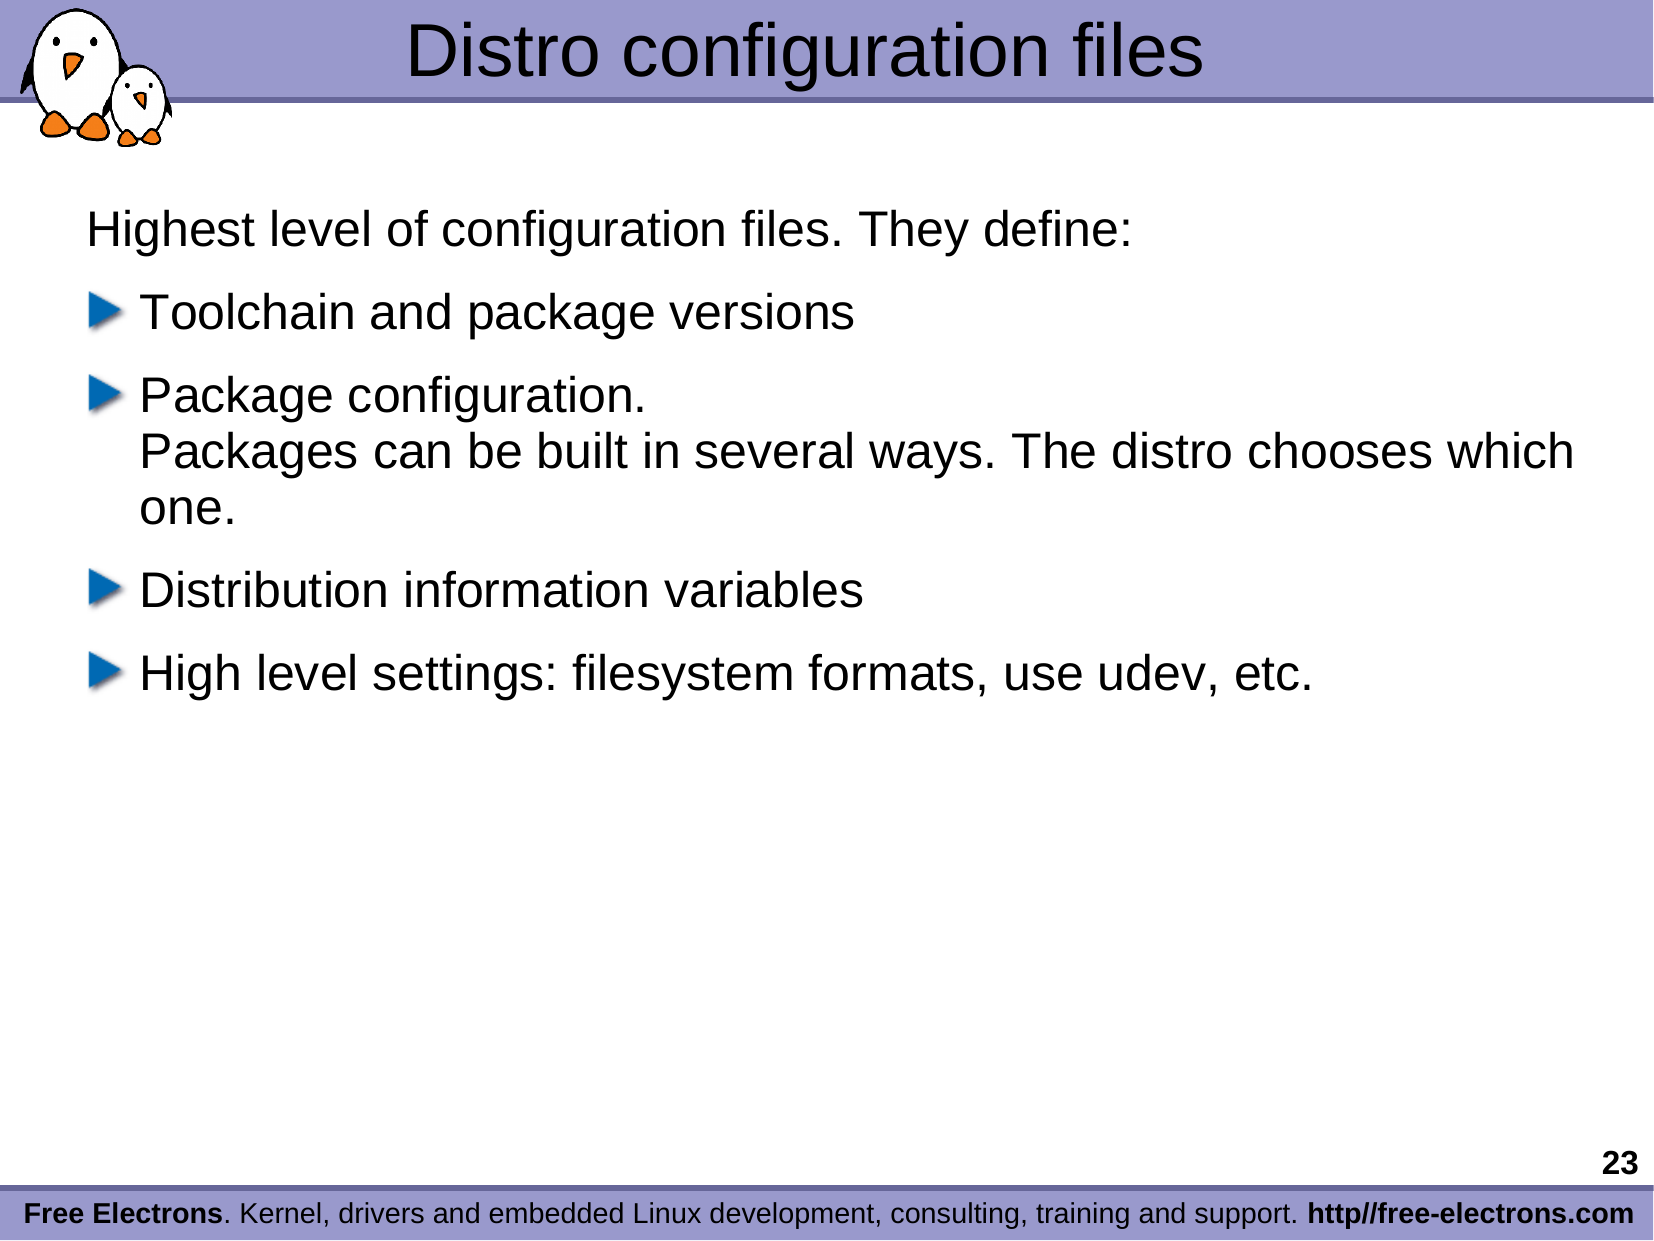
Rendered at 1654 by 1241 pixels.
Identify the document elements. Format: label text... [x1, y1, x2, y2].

title Distro configuration files [60, 0, 1551, 101]
picture [20, 8, 172, 147]
list Highest level of configuration files. They define: Toolchain and package versions Package configuration. Packages can be built in several ways. The distro chooses which one. Distribution information variables High level settings: filesystem formats, use udev, etc. [68, 201, 1592, 1118]
